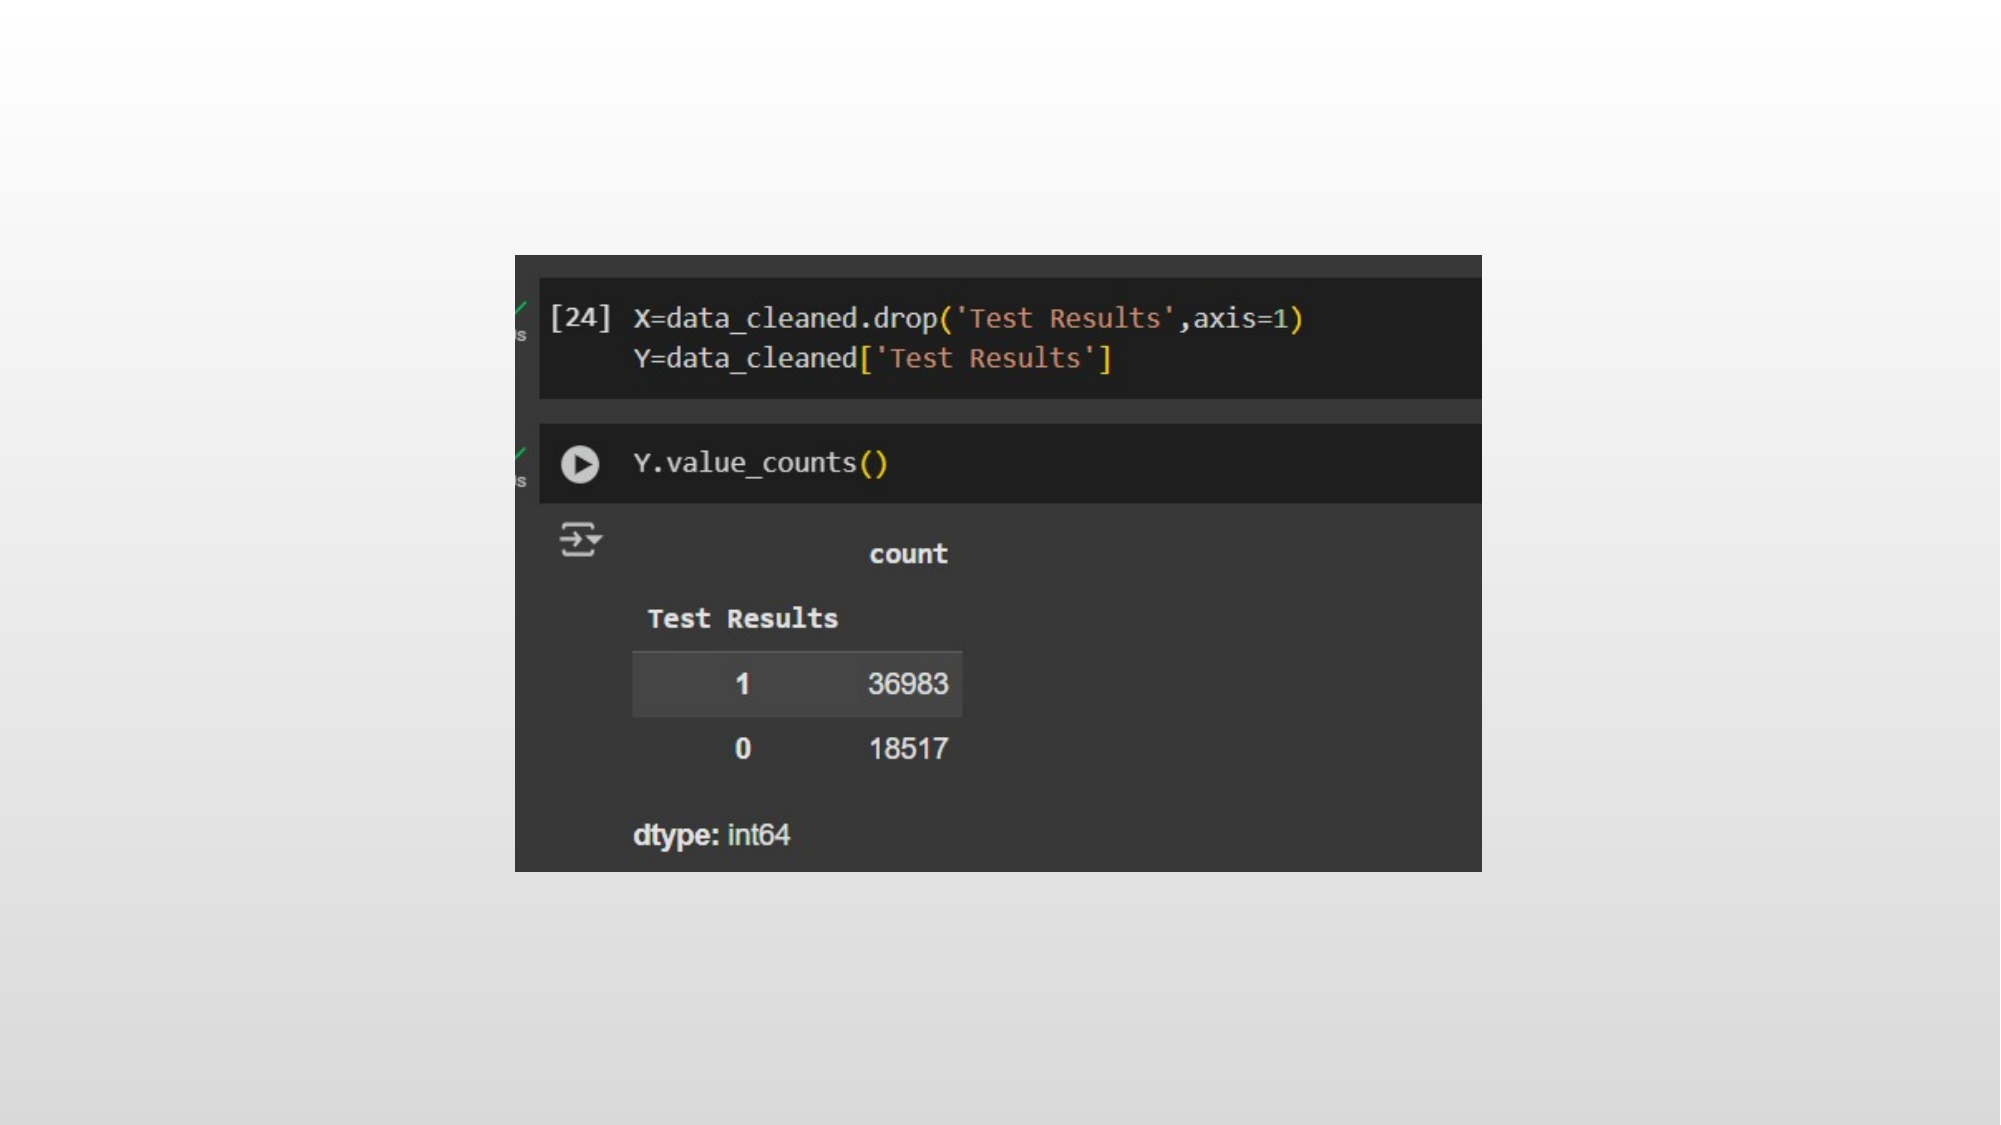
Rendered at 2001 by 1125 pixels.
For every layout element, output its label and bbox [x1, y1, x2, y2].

picture [515, 255, 1482, 872]
